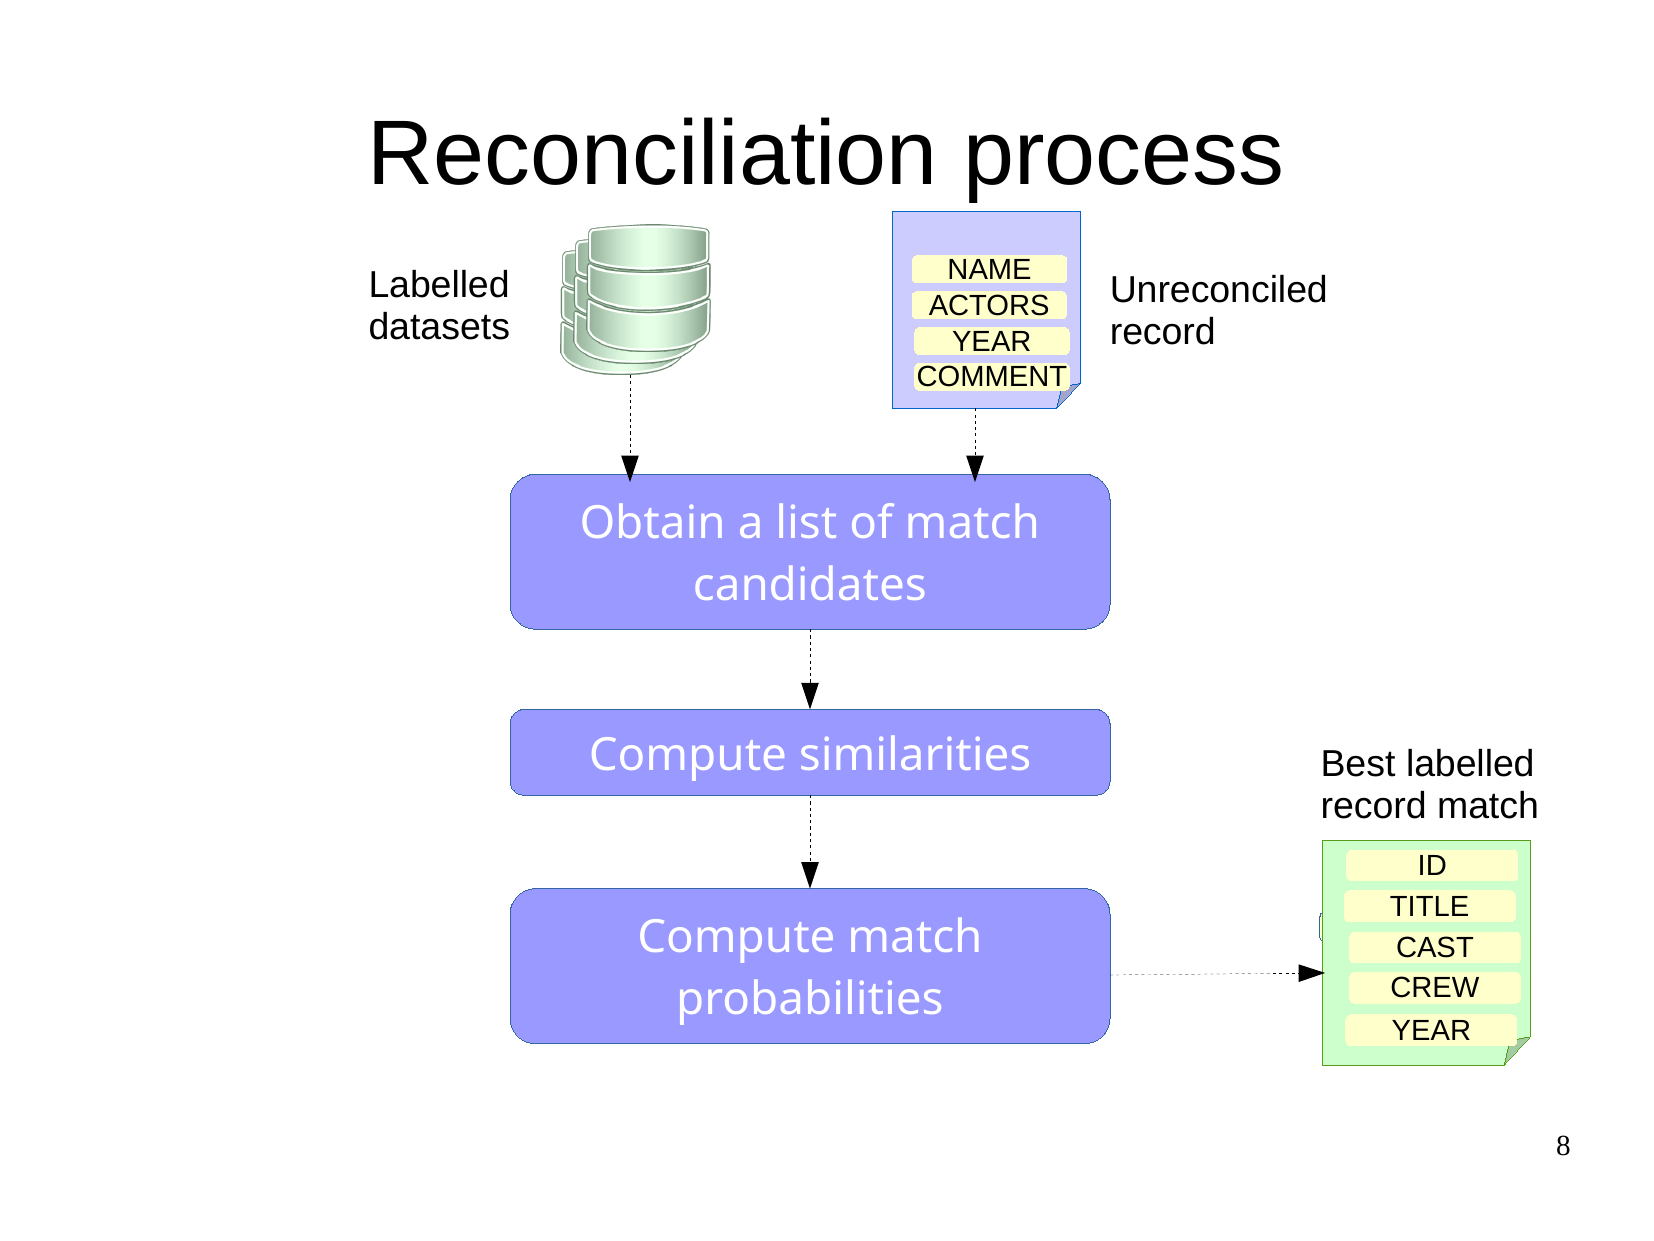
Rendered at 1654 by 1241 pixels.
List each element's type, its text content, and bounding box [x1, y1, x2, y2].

text_box CREW [1349, 972, 1521, 1004]
text_box [1322, 840, 1531, 1066]
text_box YEAR [1345, 1014, 1517, 1046]
text_box CAST [1349, 932, 1521, 963]
text_box YEAR [914, 327, 1070, 355]
text_box Unreconciled record [1095, 261, 1343, 361]
text_box ACTORS [912, 291, 1067, 319]
text_box Compute match probabilities [510, 888, 1111, 1044]
text_box Compute similarities [510, 709, 1111, 796]
title Reconciliation process [82, 49, 1571, 257]
text_box ID [1346, 850, 1518, 881]
text_box Obtain a list of match candidates [510, 474, 1111, 630]
text_box [892, 211, 1081, 409]
text_box Best labelled record match [1305, 735, 1561, 834]
picture [560, 225, 711, 376]
text_box COMMENT [914, 363, 1070, 391]
text_box NAME [912, 255, 1067, 283]
text_box Labelled datasets [353, 256, 526, 356]
text_box TITLE [1344, 890, 1516, 922]
